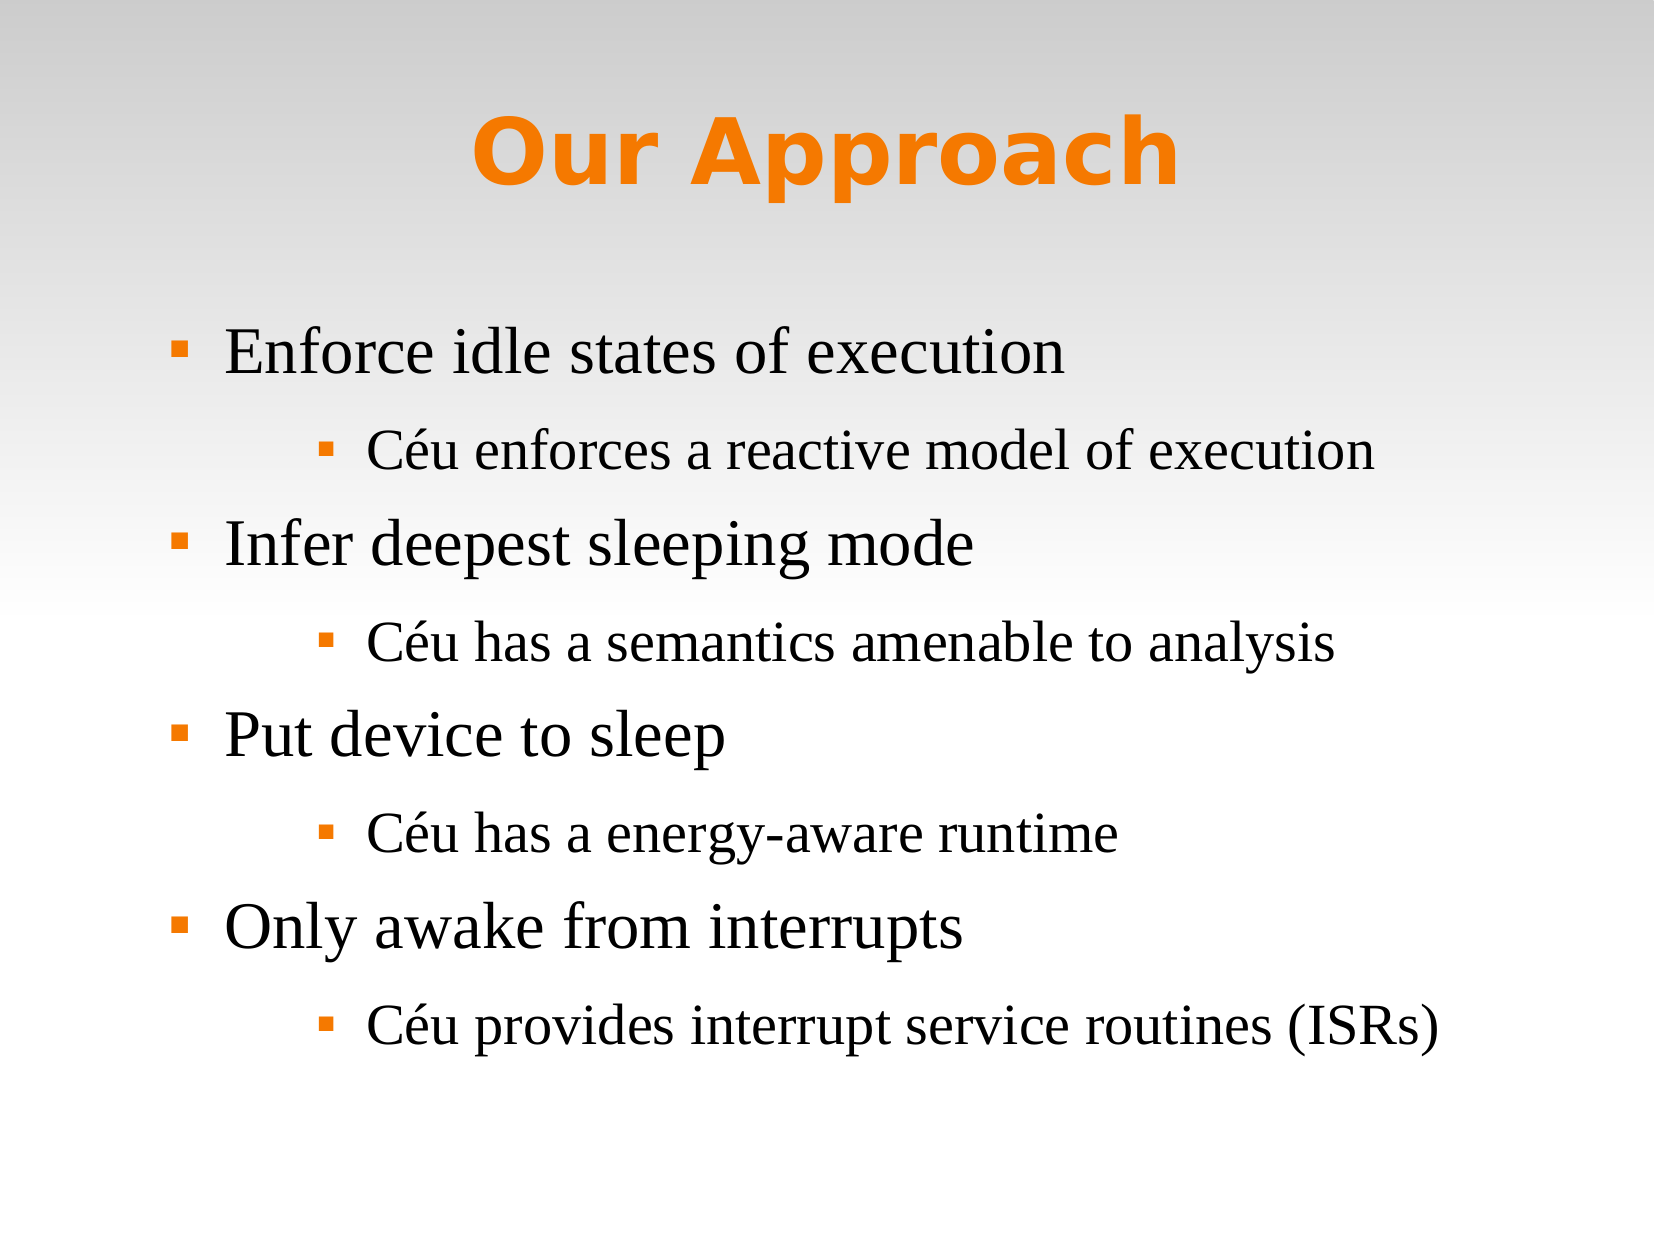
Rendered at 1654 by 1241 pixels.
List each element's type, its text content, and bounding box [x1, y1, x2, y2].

title Our Approach [82, 49, 1571, 257]
list Enforce idle states of execution Céu enforces a reactive model of execution Infer deepest sleeping mode Céu has a semantics amenable to analysis Put device to sleep Céu has a energy-aware runtime Only awake from interrupts Céu provides interrupt service routines (ISRs) [82, 313, 1538, 1170]
